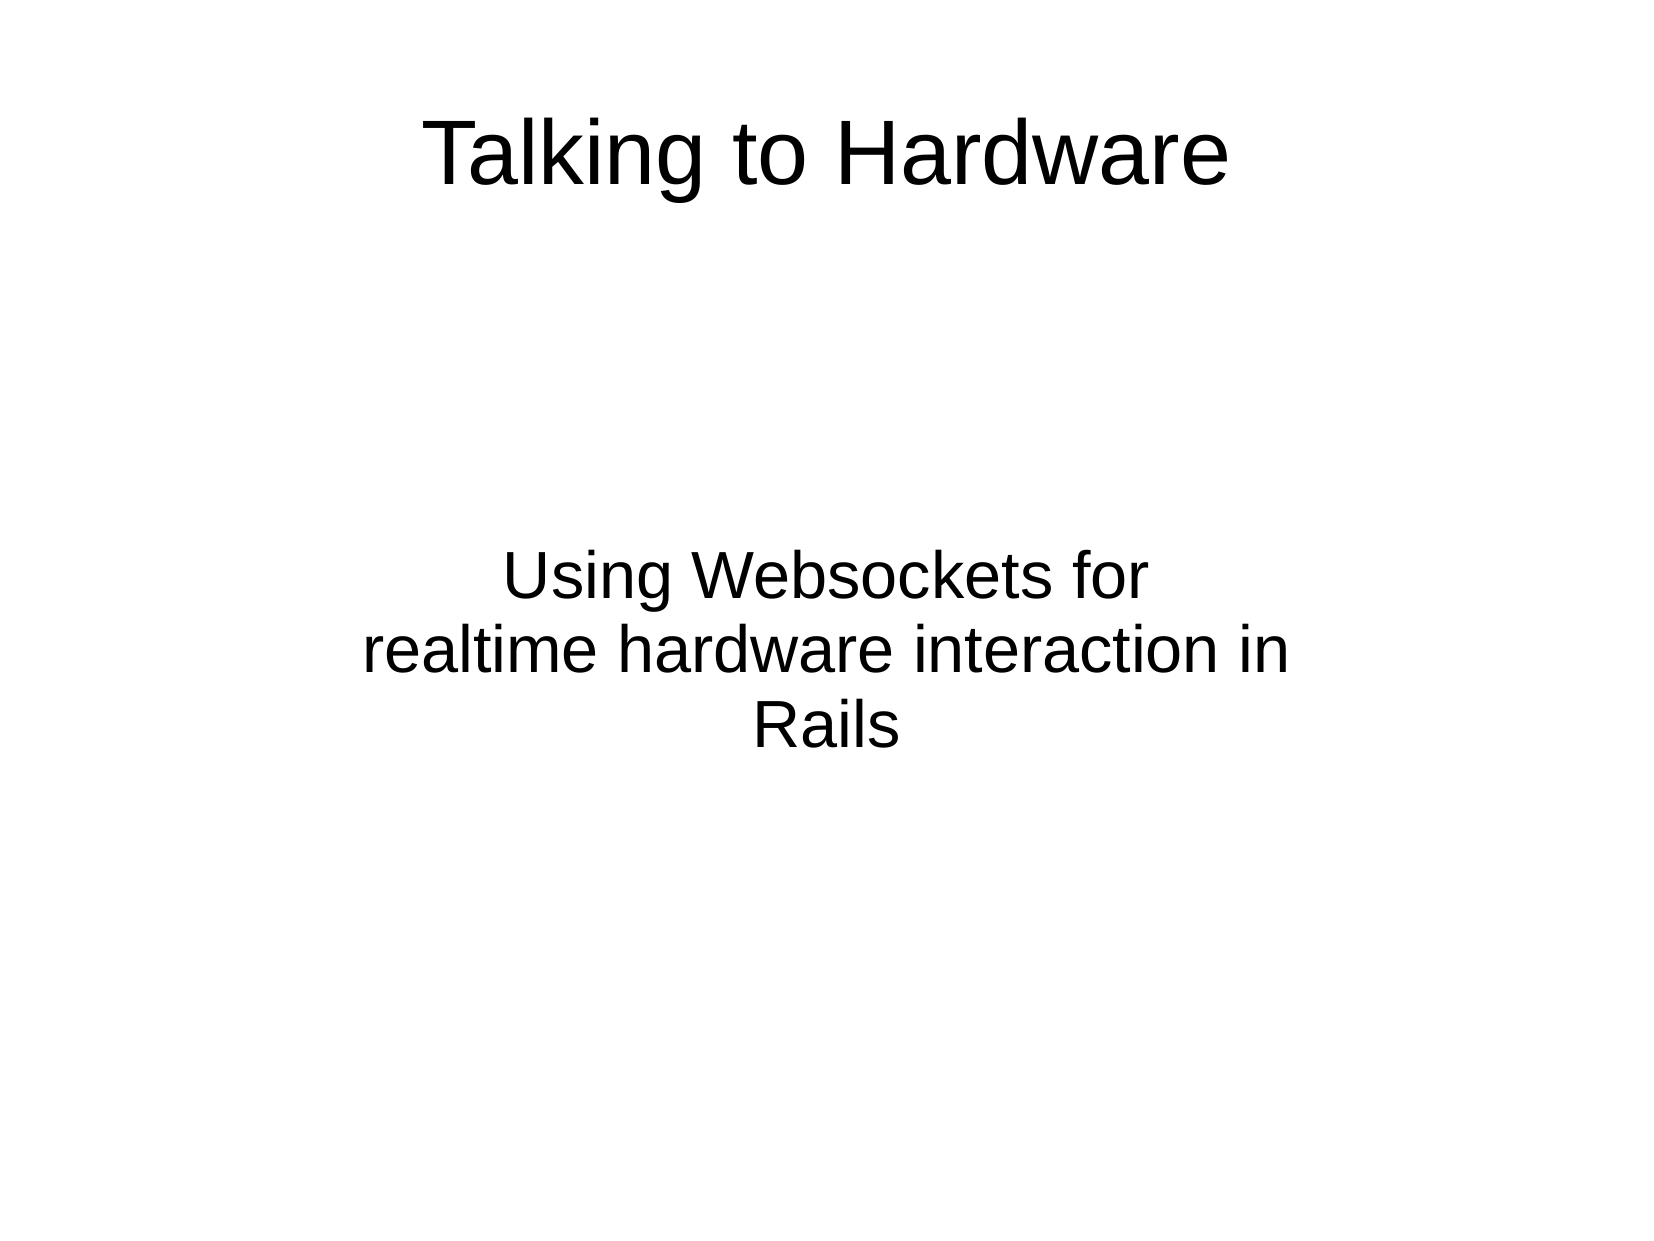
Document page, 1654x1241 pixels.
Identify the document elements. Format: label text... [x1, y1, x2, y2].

subtitle Using Websockets for realtime hardware interaction in Rails [82, 290, 1571, 1010]
title Talking to Hardware [82, 49, 1571, 257]
